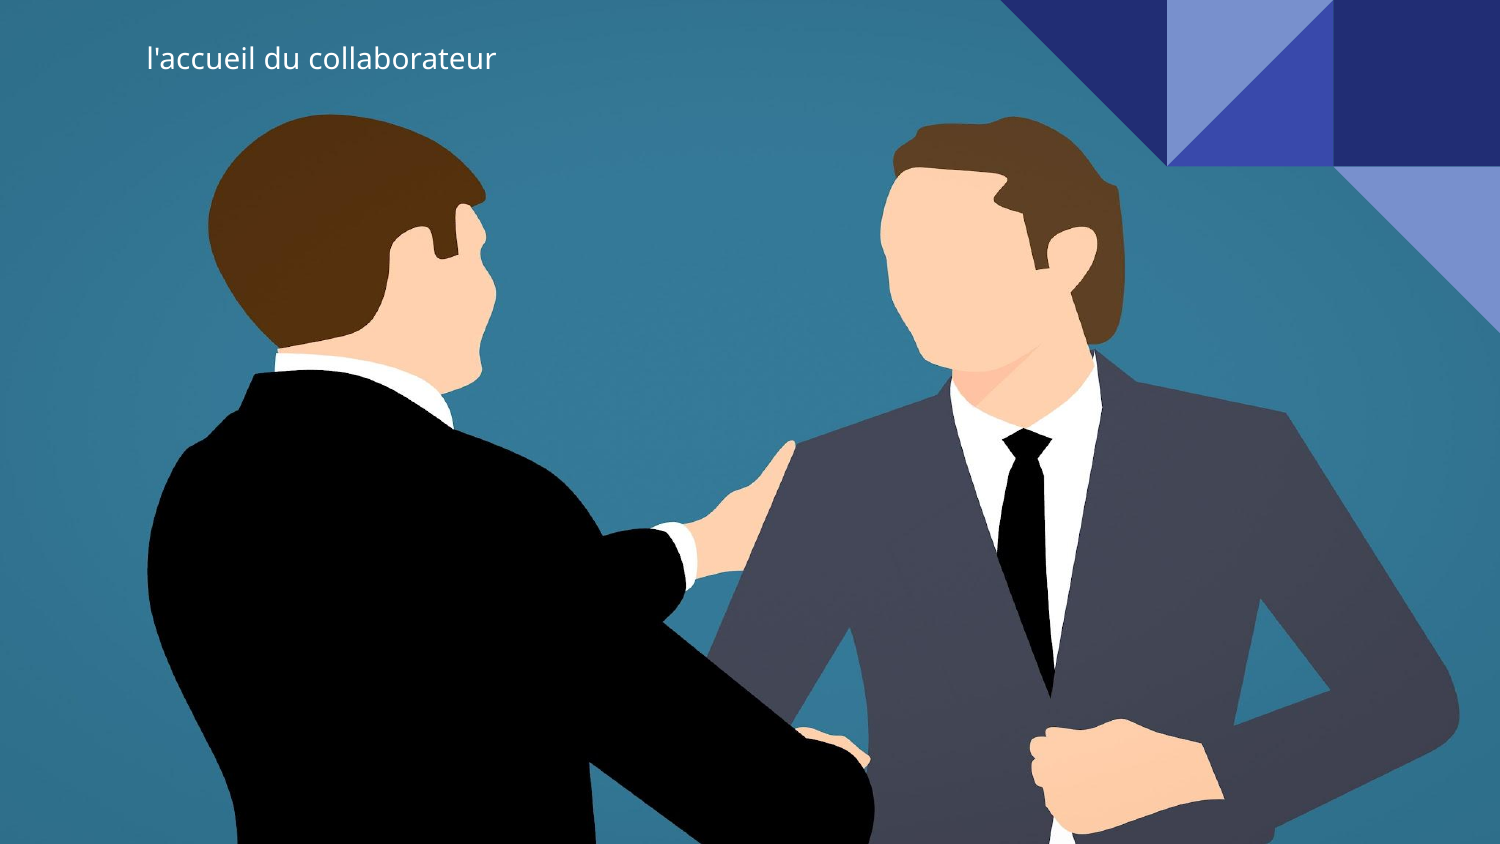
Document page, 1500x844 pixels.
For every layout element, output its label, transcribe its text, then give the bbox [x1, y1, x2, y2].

picture [0, 0, 1500, 844]
subtitle l'accueil du collaborateur [117, 22, 1467, 94]
